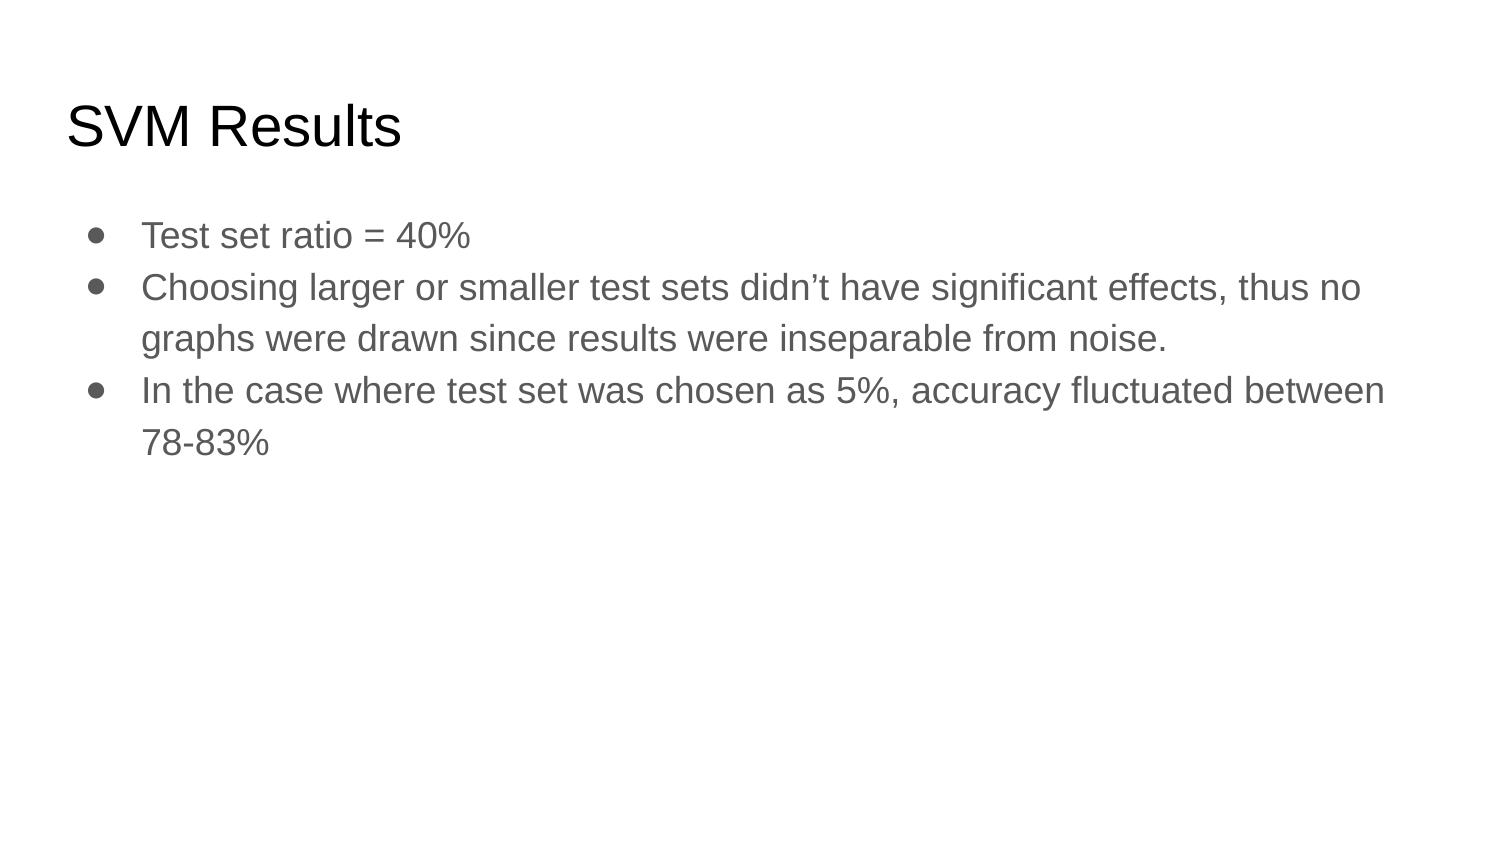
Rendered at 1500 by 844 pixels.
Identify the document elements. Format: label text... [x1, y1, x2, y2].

list Test set ratio = 40% Choosing larger or smaller test sets didn’t have significant effects, thus no graphs were drawn since results were inseparable from noise. In the case where test set was chosen as 5%, accuracy fluctuated between 78-83% [51, 189, 1449, 750]
title SVM Results [51, 72, 1449, 167]
